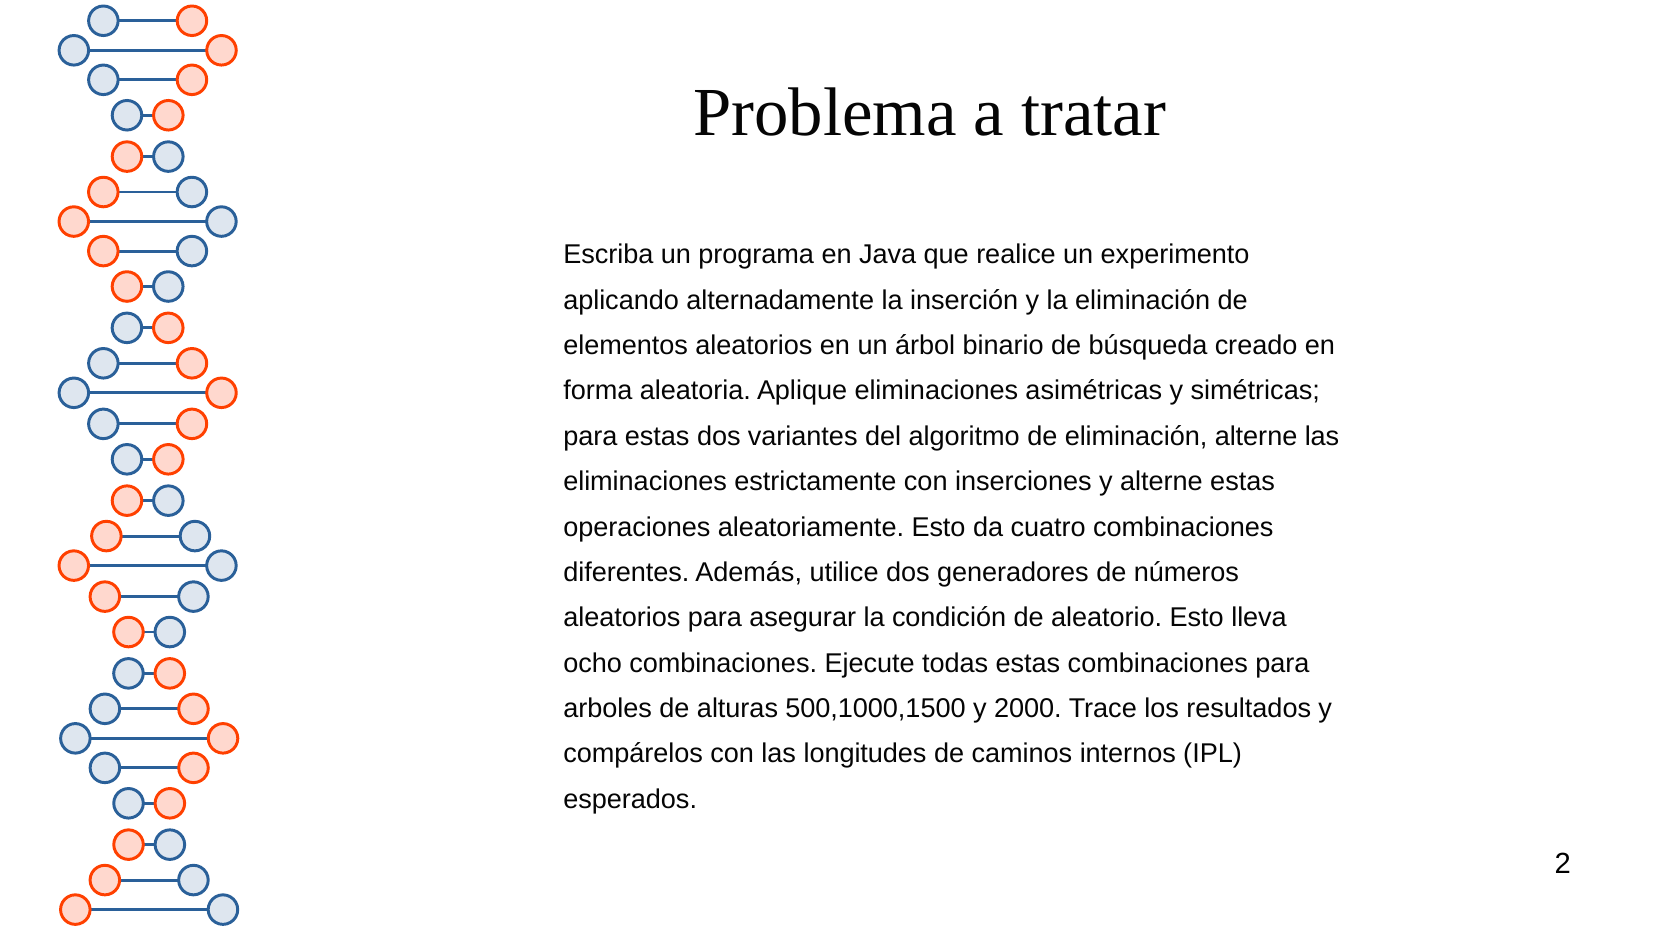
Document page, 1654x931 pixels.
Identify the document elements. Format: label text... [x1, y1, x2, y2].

title Problema a tratar [265, 35, 1595, 189]
list Escriba un programa en Java que realice un experimento aplicando alternadamente la inserción y la eliminación de elementos aleatorios en un árbol binario de búsqueda creado en forma aleatoria. Aplique eliminaciones asimétricas y simétricas; para estas dos variantes del algoritmo de eliminación, alterne las eliminaciones estrictamente con inserciones y alterne estas operaciones aleatoriamente. Esto da cuatro combinaciones diferentes. Además, utilice dos generadores de números aleatorios para asegurar la condición de aleatorio. Esto lleva ocho combinaciones. Ejecute todas estas combinaciones para arboles de alturas 500,1000,1500 y 2000. Trace los resultados y compárelos con las longitudes de caminos internos (IPL) esperados. [525, 224, 1351, 826]
